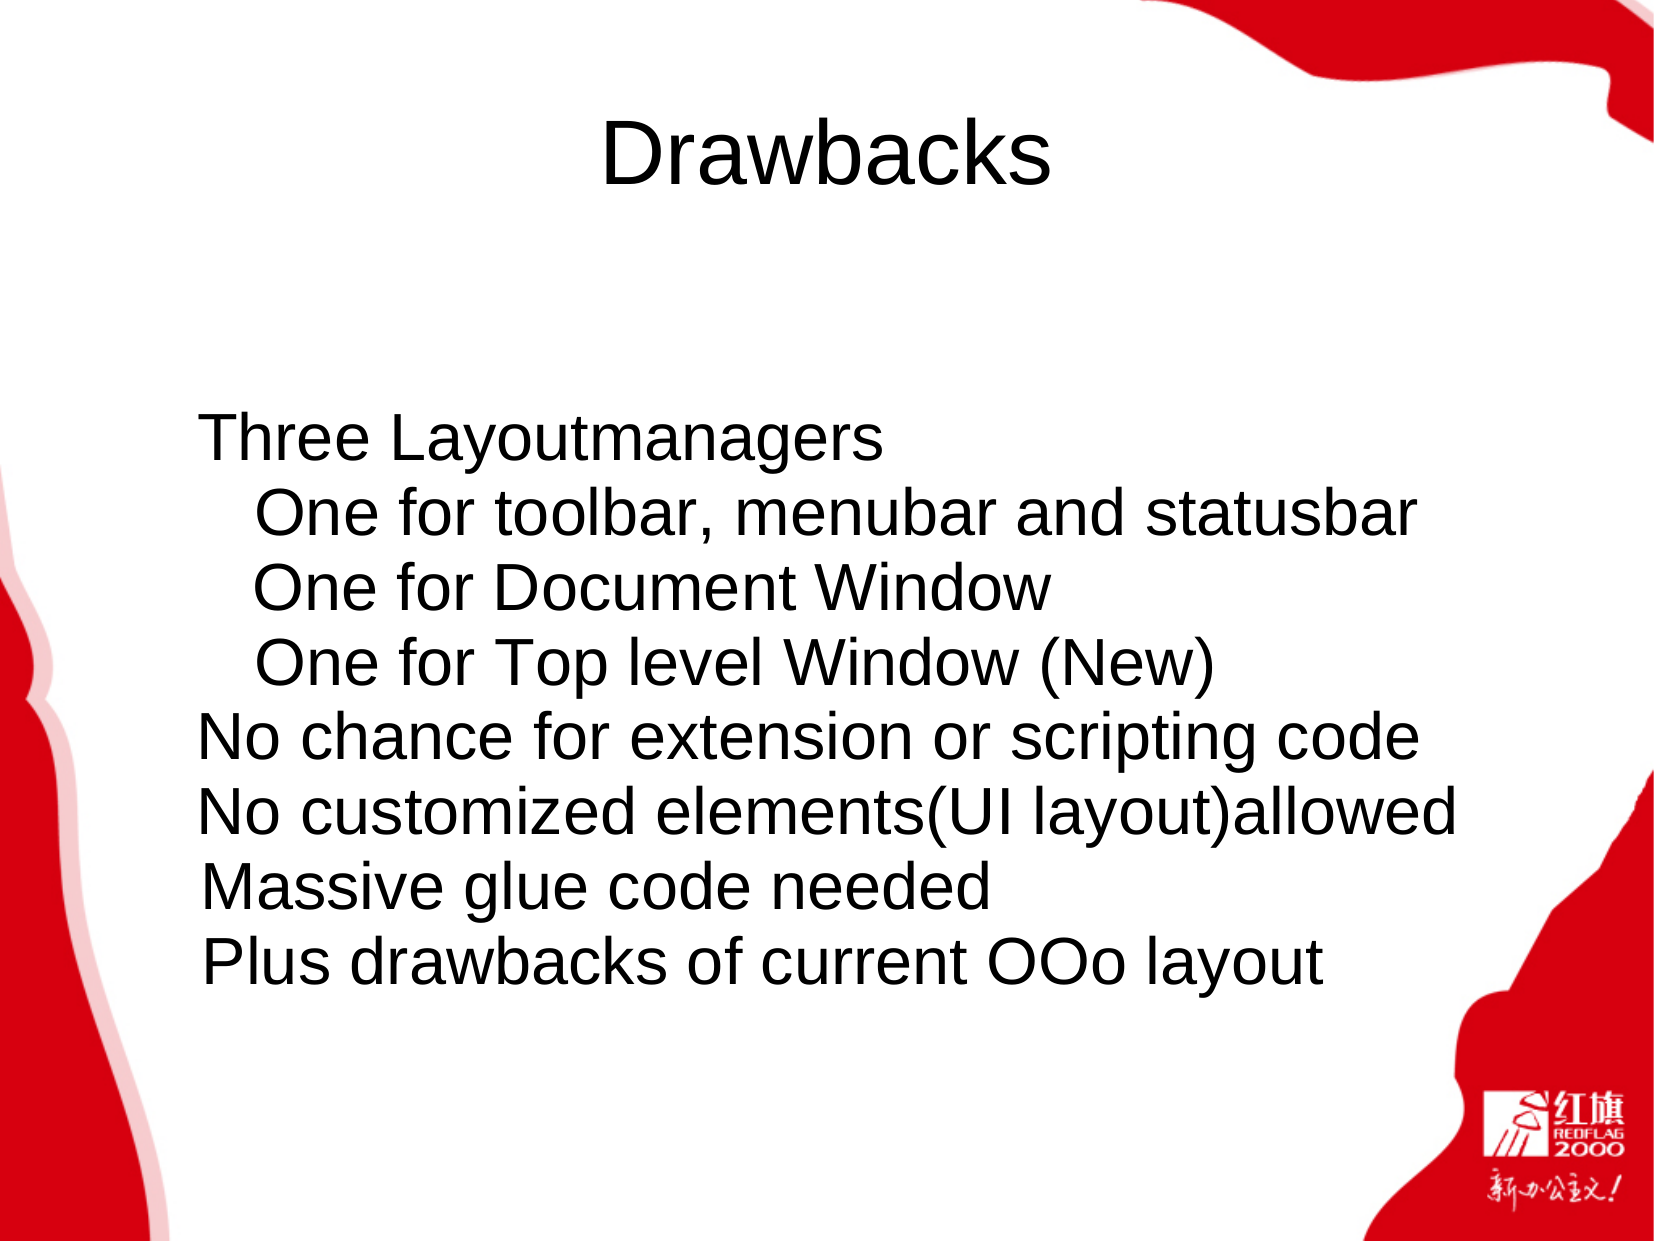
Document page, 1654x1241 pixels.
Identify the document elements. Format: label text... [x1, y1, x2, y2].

title Drawbacks [82, 49, 1571, 257]
subtitle Three Layoutmanagers One for toolbar, menubar and statusbar One for Document Window One for Top level Window (New) No chance for extension or scripting code No customized elements(UI layout)allowed Massive glue code needed Plus drawbacks of current OOo layout [82, 297, 1571, 1102]
picture [0, 0, 1654, 1241]
